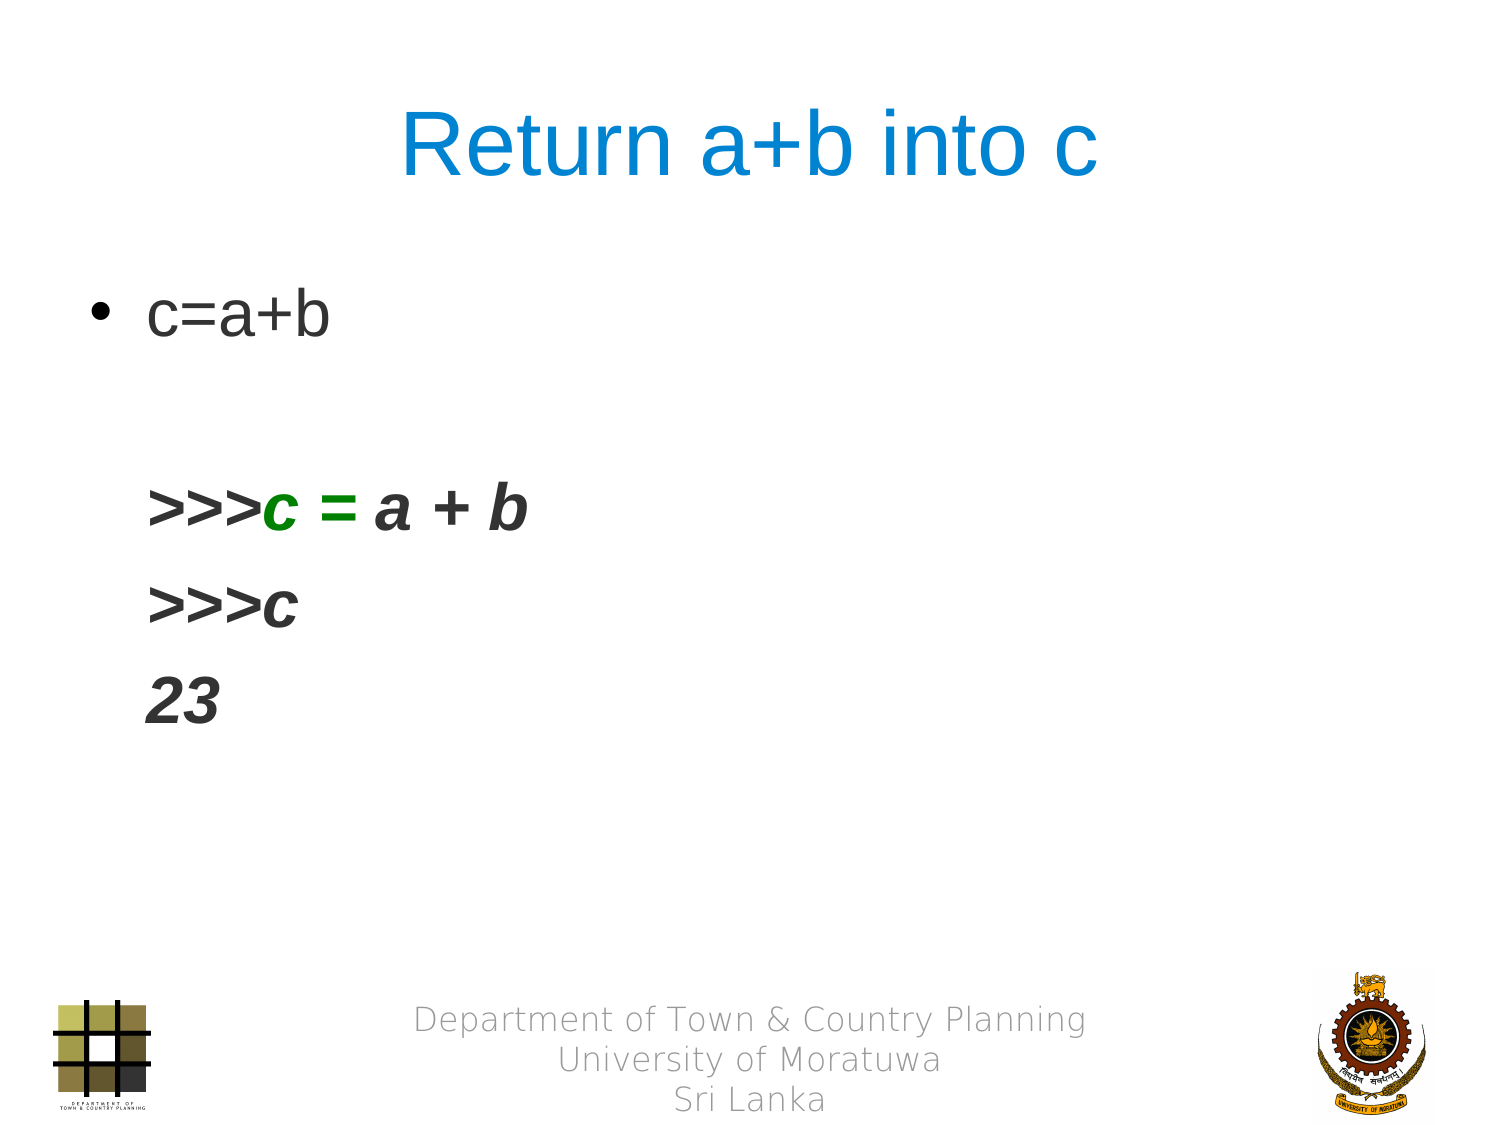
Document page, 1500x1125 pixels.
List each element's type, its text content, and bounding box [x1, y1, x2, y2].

list c=a+b >>>c = a + b >>>c 23 [75, 262, 1426, 916]
title Return a+b into c [75, 45, 1426, 233]
picture [53, 1000, 151, 1110]
picture [1312, 966, 1435, 1125]
